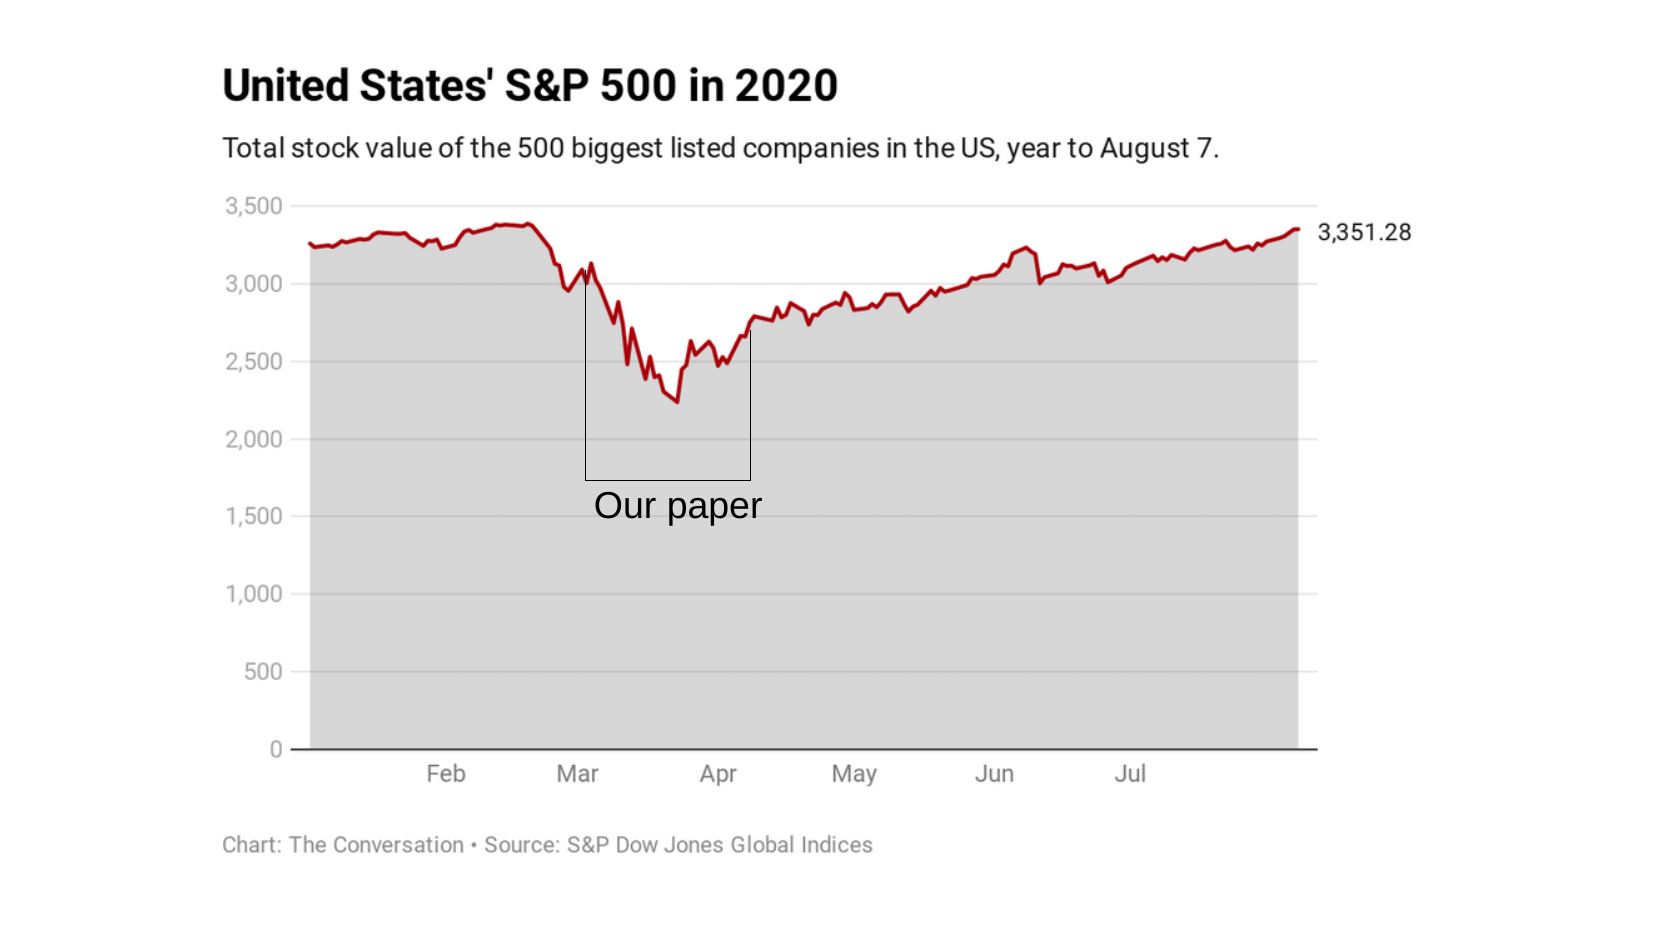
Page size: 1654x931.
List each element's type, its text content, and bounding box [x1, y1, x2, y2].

text_box Our paper [579, 477, 835, 535]
picture [202, 41, 1453, 889]
